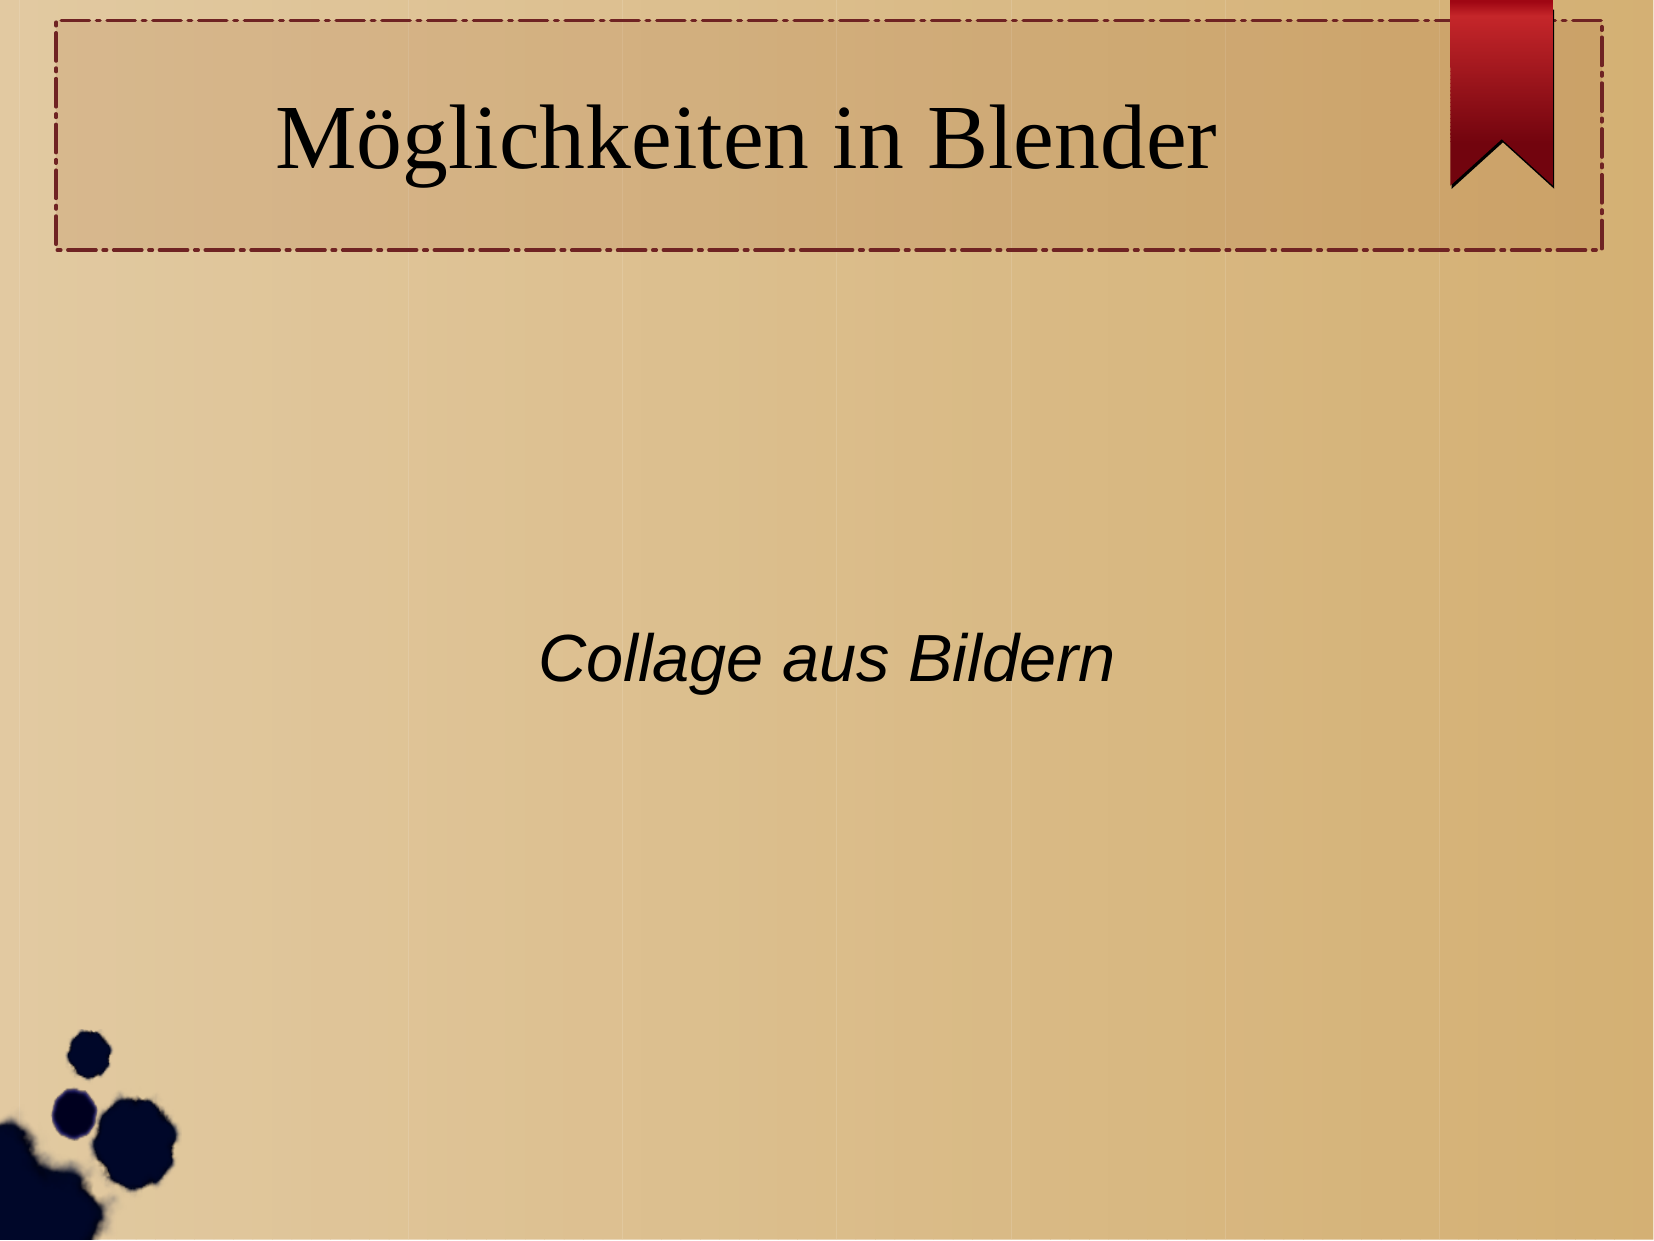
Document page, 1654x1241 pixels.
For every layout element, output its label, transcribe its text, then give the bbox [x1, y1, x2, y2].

title Möglichkeiten in Blender [82, 47, 1412, 229]
subtitle Collage aus Bildern [82, 299, 1571, 1019]
